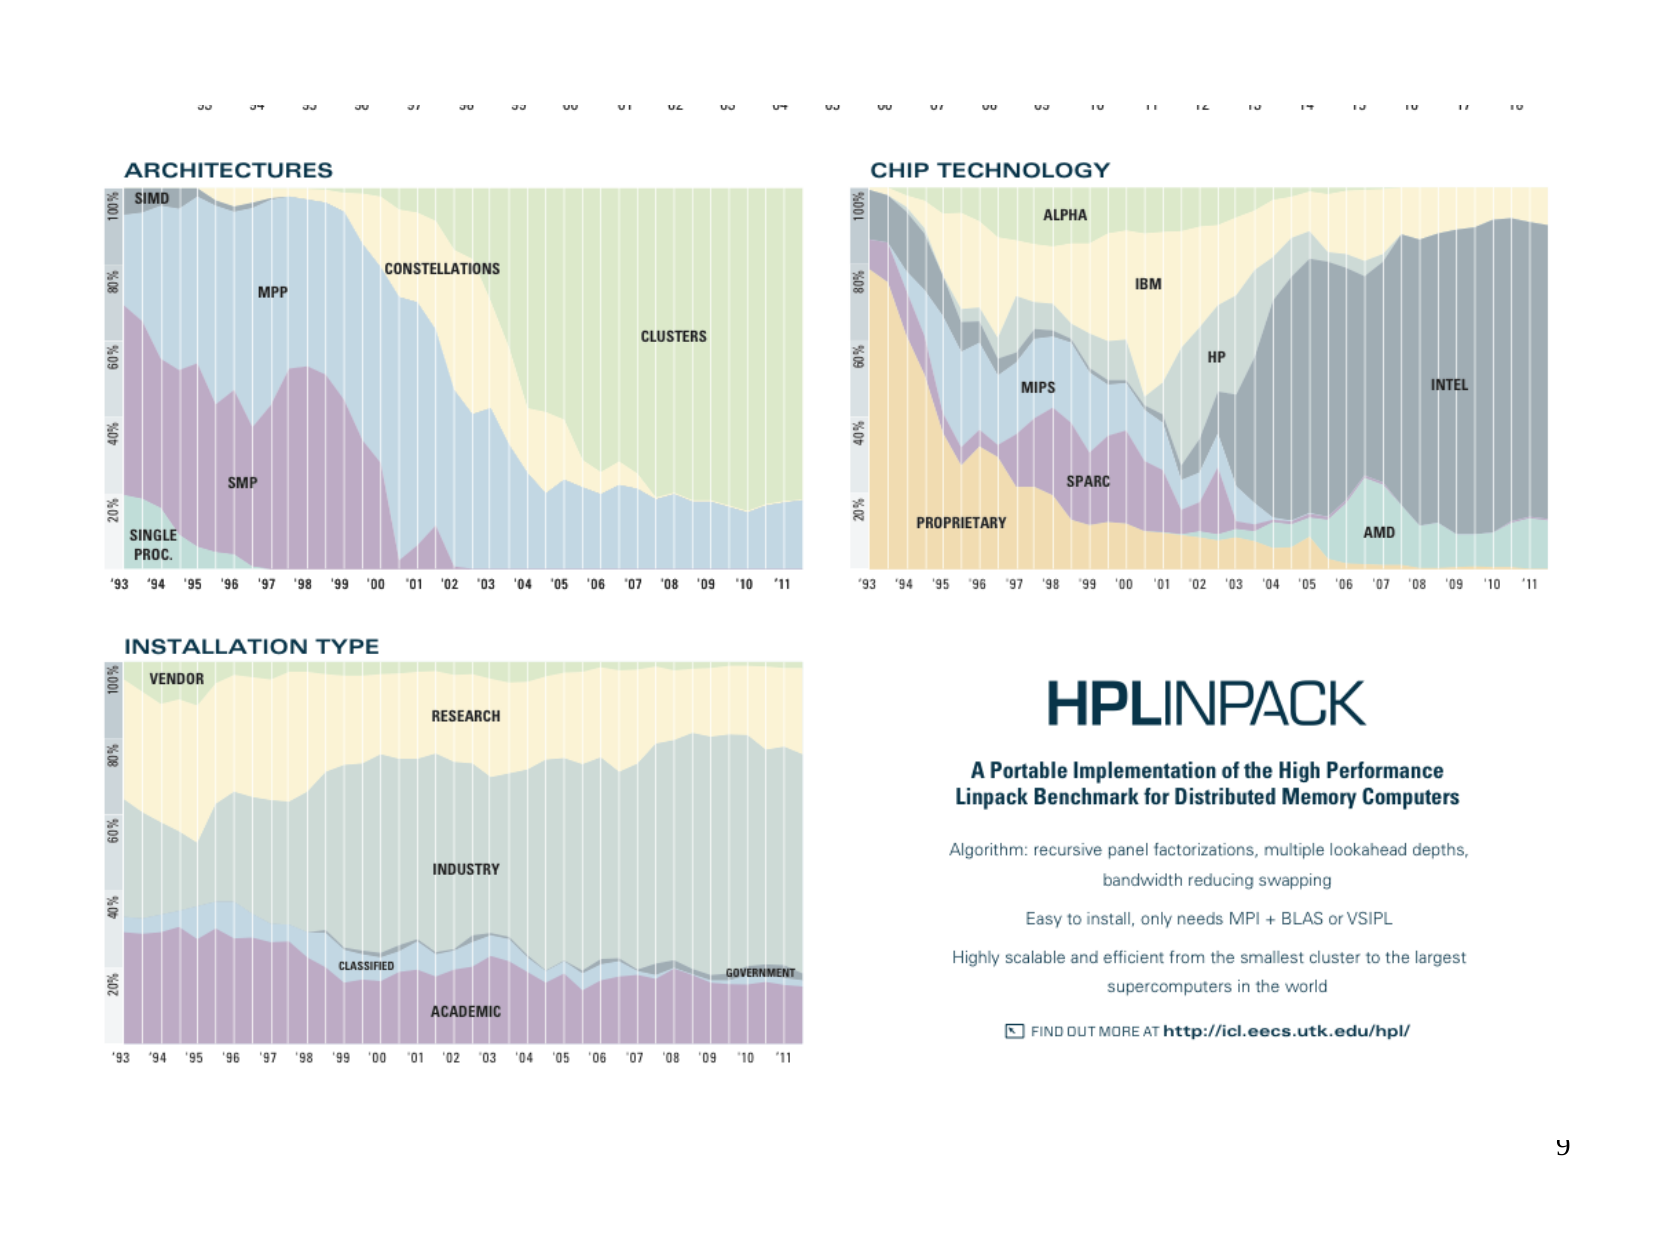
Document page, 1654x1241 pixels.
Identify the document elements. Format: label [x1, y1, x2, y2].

picture [3, 105, 1654, 1141]
